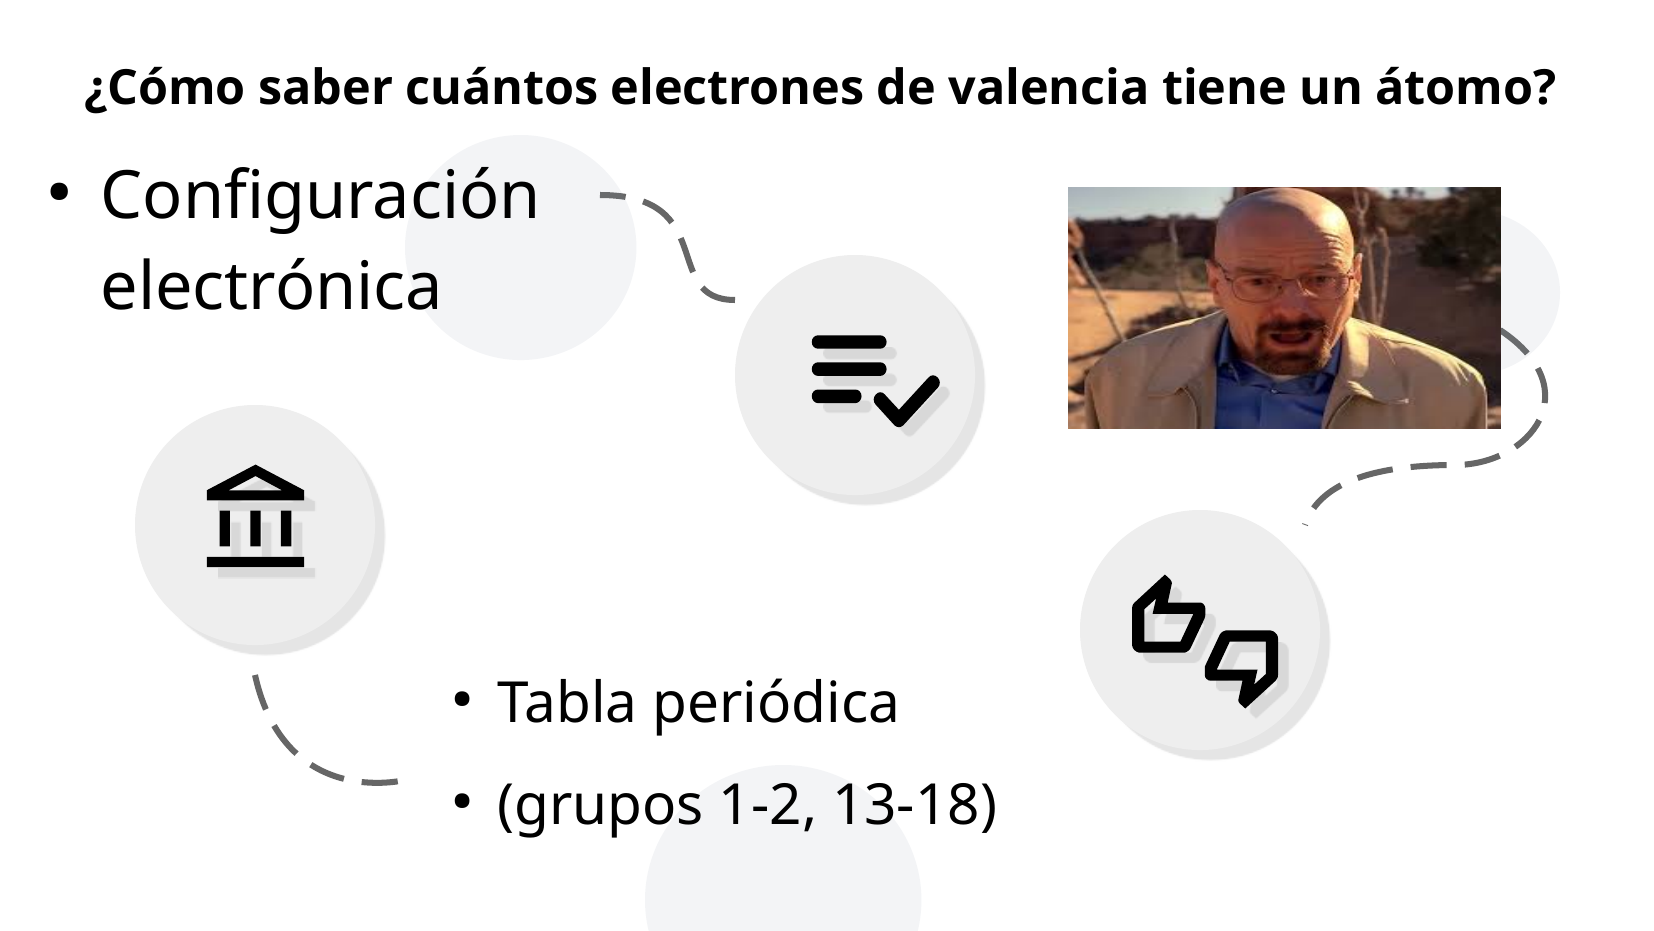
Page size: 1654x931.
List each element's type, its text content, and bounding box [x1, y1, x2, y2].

title ¿Cómo saber cuántos electrones de valencia tiene un átomo? [76, 23, 1565, 148]
text_box [206, 556, 305, 568]
text_box [811, 389, 862, 404]
text_box [811, 362, 887, 376]
text_box [280, 510, 292, 547]
text_box [219, 510, 230, 547]
text_box [811, 335, 887, 349]
text_box [206, 464, 305, 501]
picture [1068, 187, 1501, 430]
list Configuración electrónica [29, 147, 591, 367]
text_box [1204, 630, 1279, 709]
list Tabla periódica (grupos 1-2, 13-18) [437, 661, 999, 880]
text_box [250, 510, 261, 547]
text_box [1132, 574, 1206, 653]
text_box [873, 375, 940, 428]
